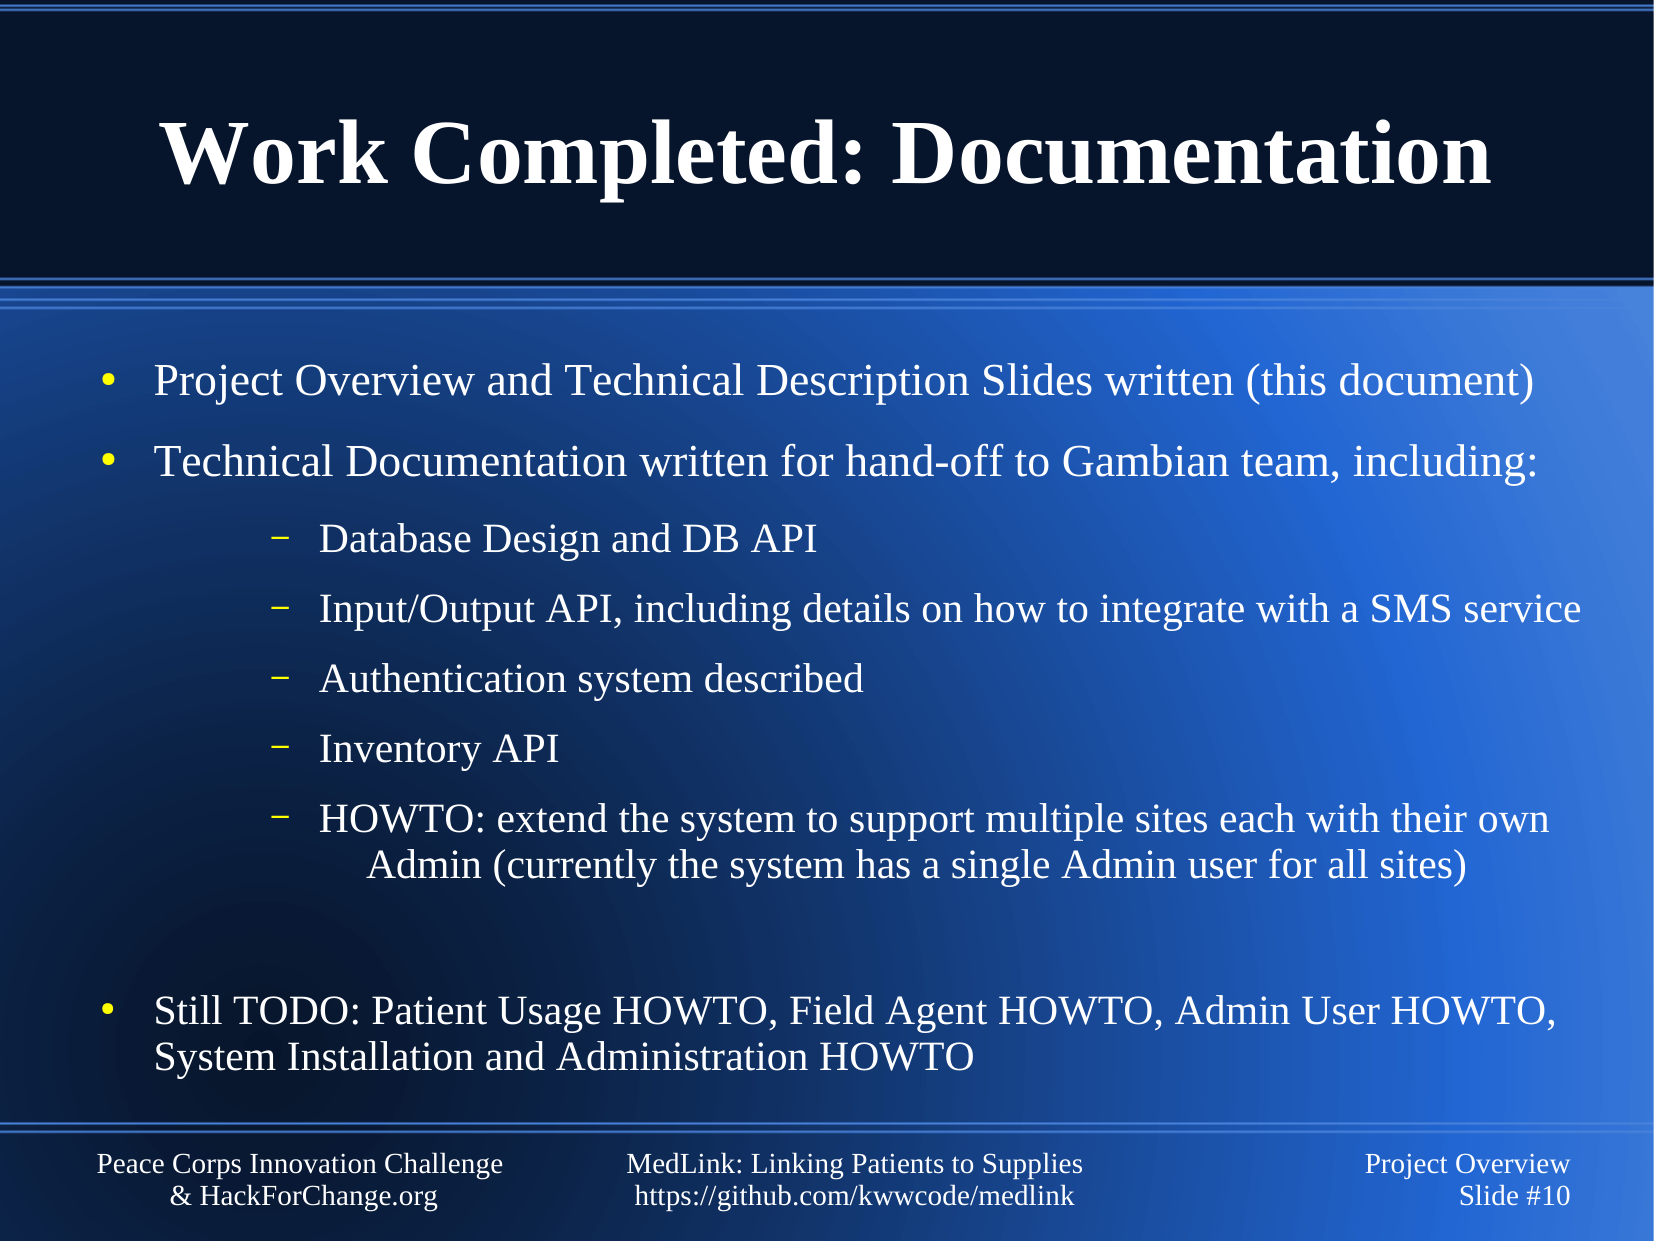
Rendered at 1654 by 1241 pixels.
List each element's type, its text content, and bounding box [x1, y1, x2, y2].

title Work Completed: Documentation [82, 49, 1571, 257]
list Project Overview and Technical Description Slides written (this document) Technical Documentation written for hand-off to Gambian team, including: Database Design and DB API Input/Output API, including details on how to integrate with a SMS service Authentication system described Inventory API HOWTO: extend the system to support multiple sites each with their own Admin (currently the system has a single Admin user for all sites) Still TODO: Patient Usage HOWTO, Field Agent HOWTO, Admin User HOWTO, System Installation and Administration HOWTO [82, 355, 1636, 1078]
picture [0, 0, 1654, 1241]
